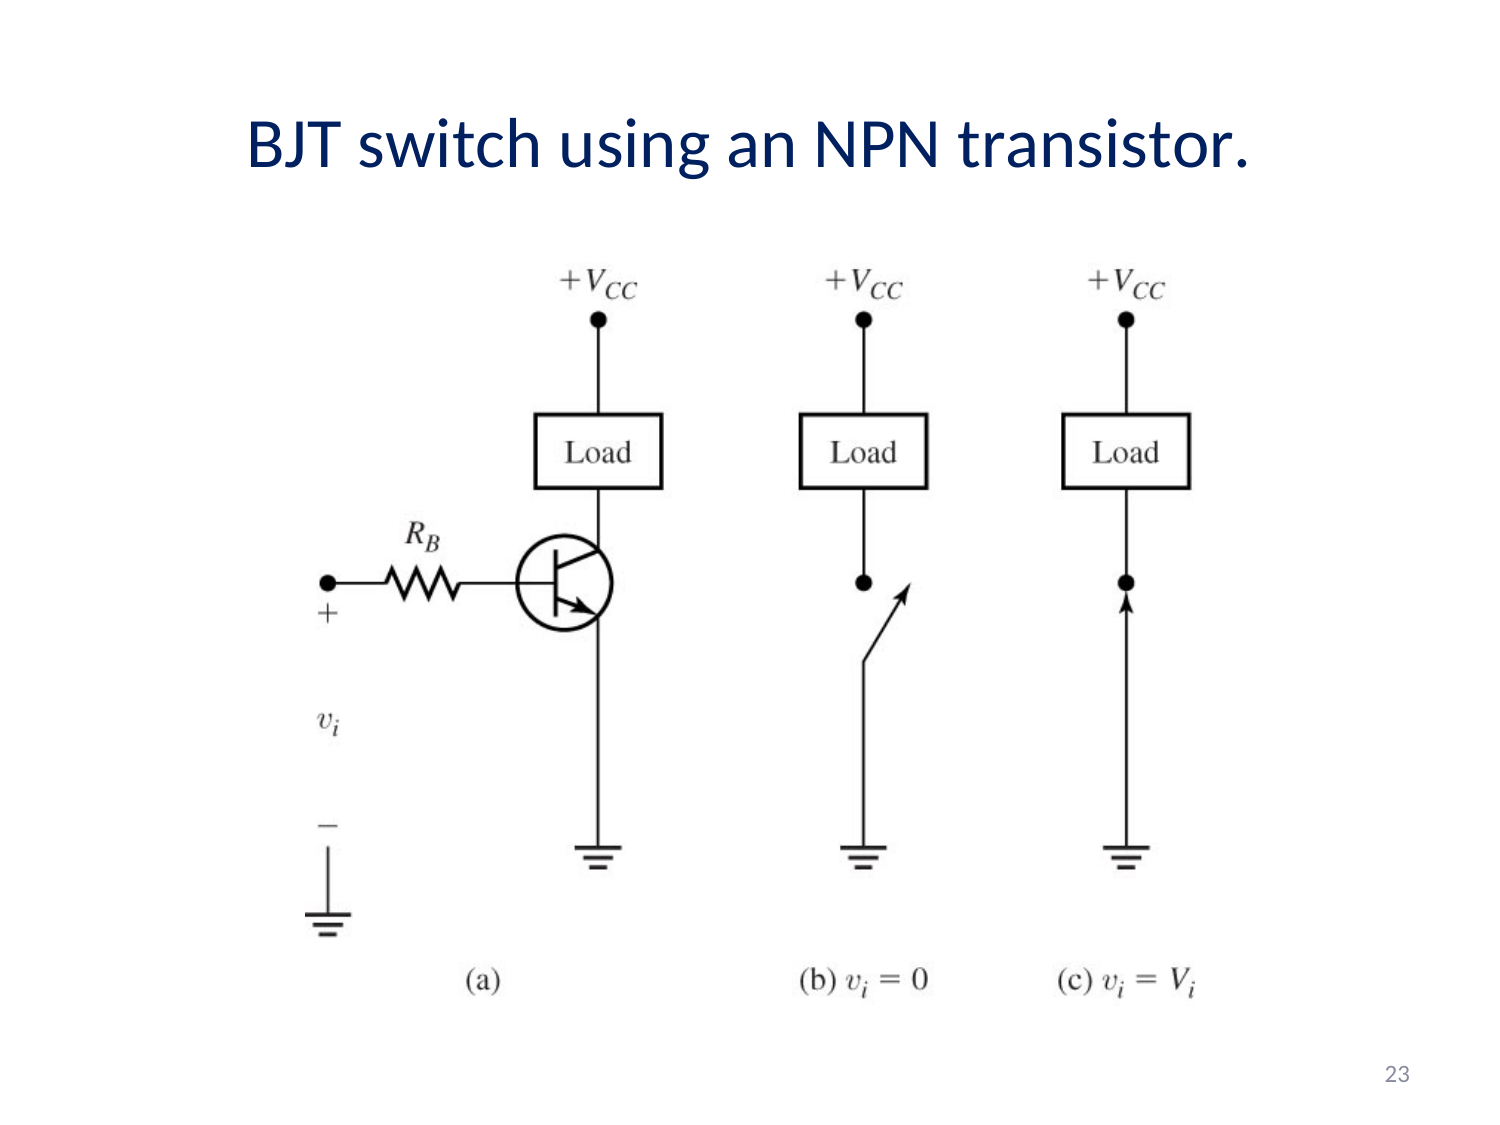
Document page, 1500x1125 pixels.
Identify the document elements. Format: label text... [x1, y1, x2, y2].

text_box <number> [1074, 1042, 1426, 1103]
title BJT switch using an NPN transistor. [75, 45, 1426, 233]
picture [305, 262, 1195, 1006]
